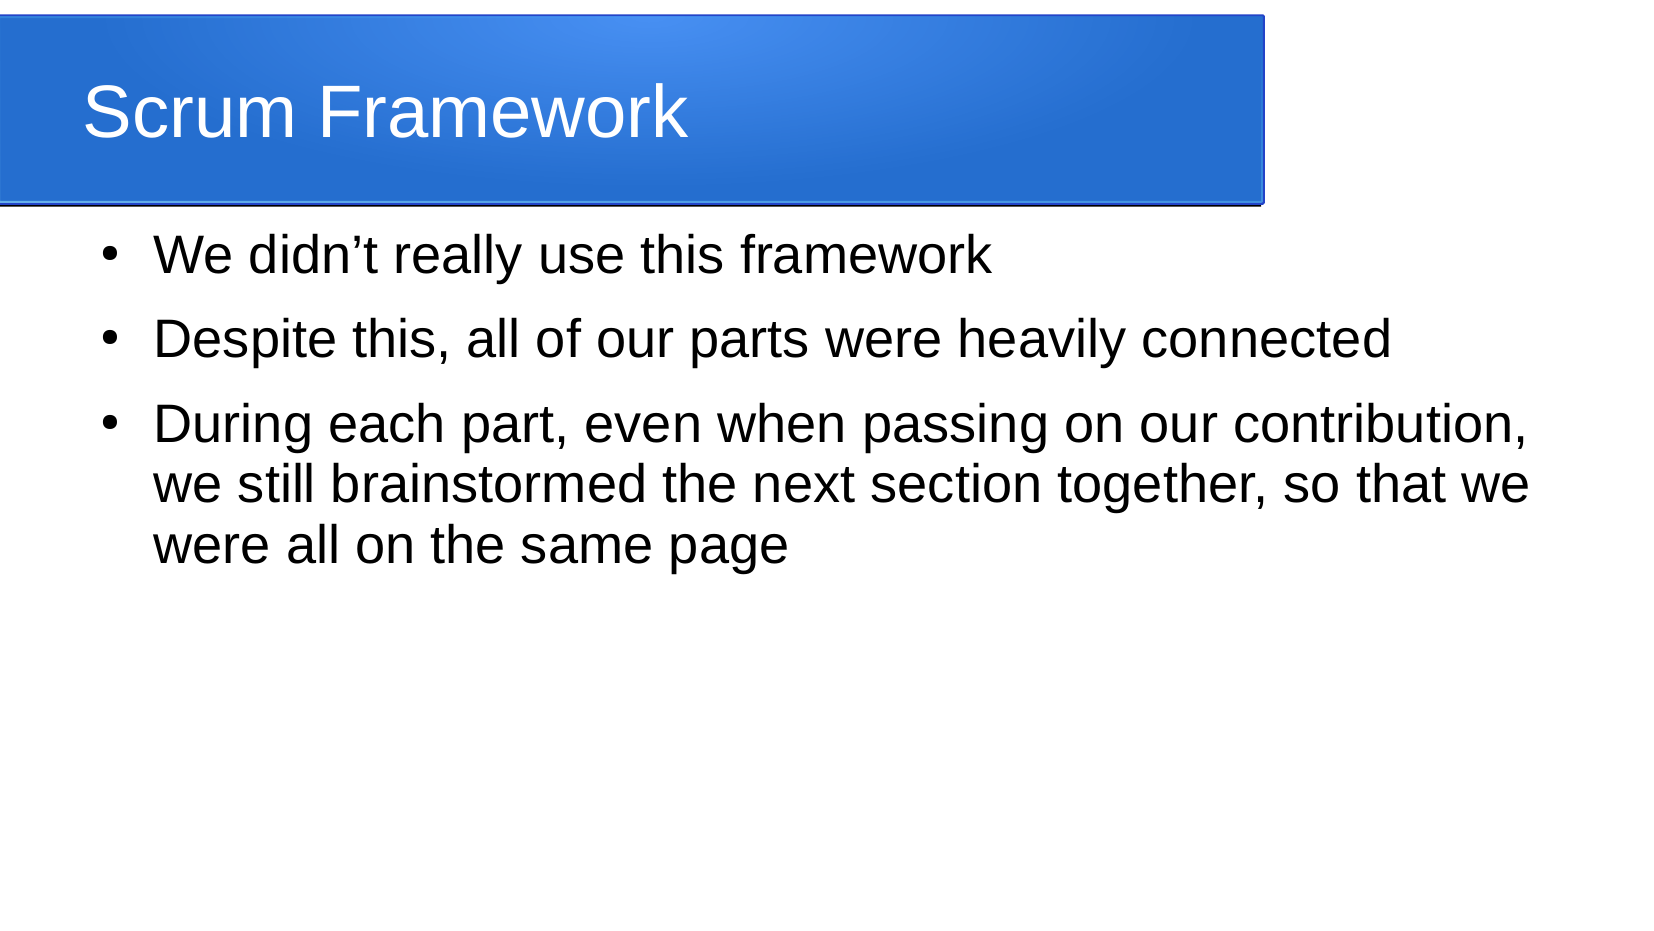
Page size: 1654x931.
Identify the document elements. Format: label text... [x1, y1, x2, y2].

list We didn’t really use this framework Despite this, all of our parts were heavily connected During each part, even when passing on our contribution, we still brainstormed the next section together, so that we were all on the same page [82, 224, 1571, 764]
title Scrum Framework [82, 35, 1235, 189]
